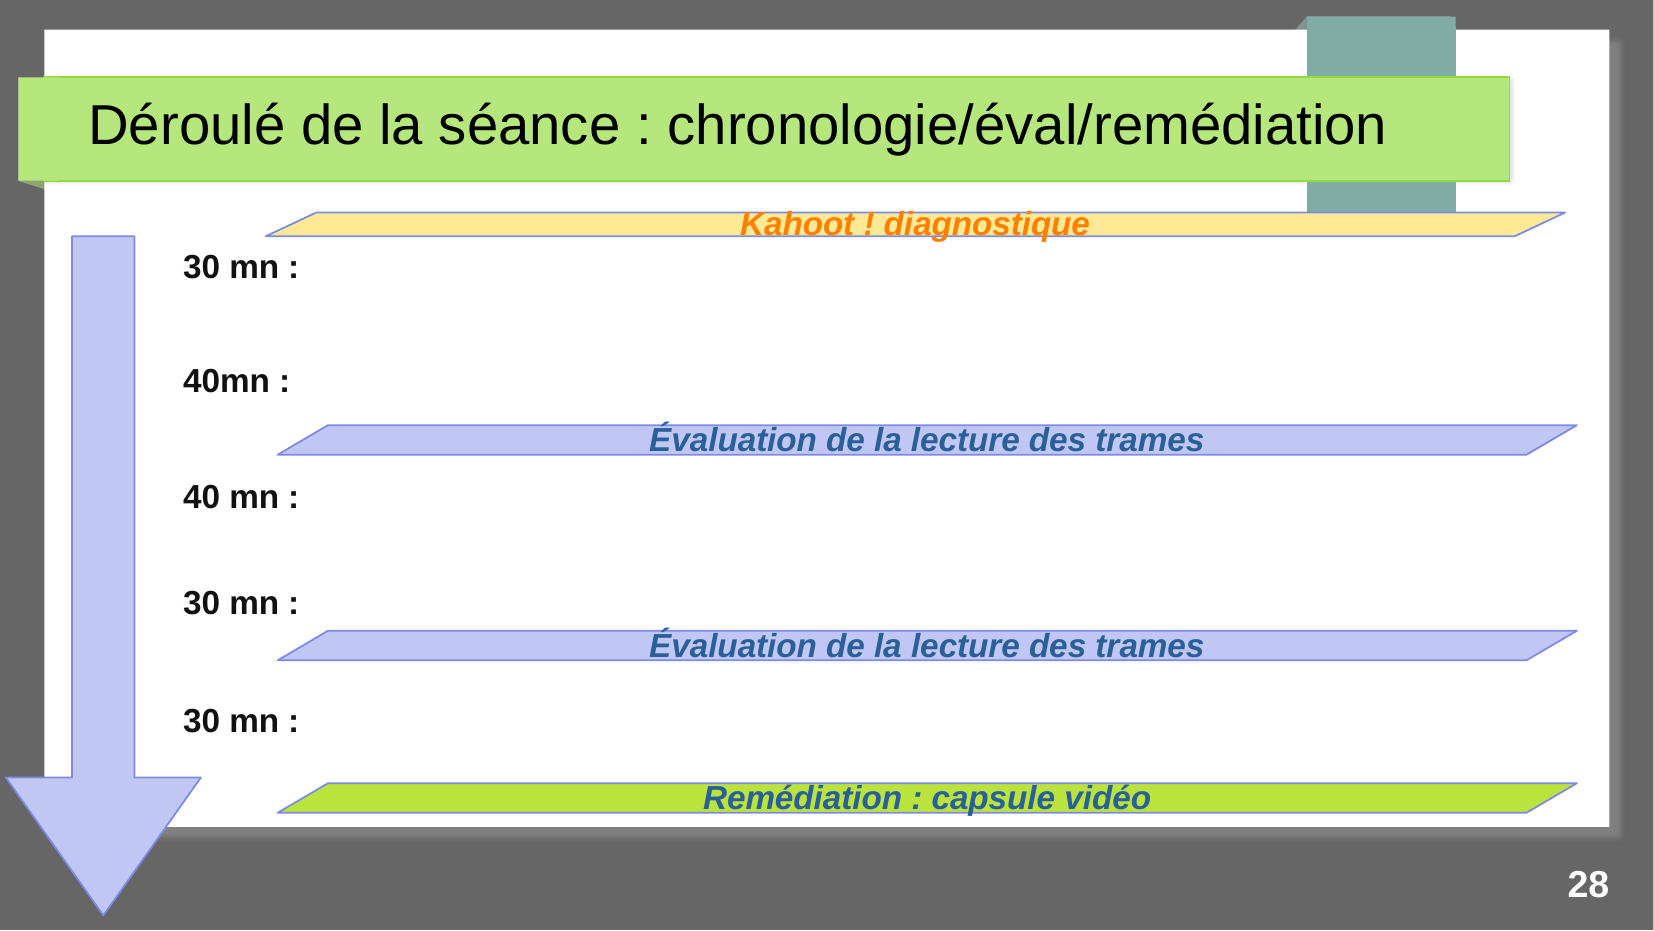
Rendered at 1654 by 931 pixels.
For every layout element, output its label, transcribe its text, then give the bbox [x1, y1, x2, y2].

text_box [5, 236, 201, 916]
text_box Évaluation de la lecture des trames [277, 630, 1577, 661]
list 30 mn : [183, 242, 1654, 292]
text_box Évaluation de la lecture des trames [277, 425, 1577, 455]
list 30 mn : [183, 696, 1654, 746]
text_box Remédiation : capsule vidéo [277, 783, 1577, 813]
title Déroulé de la séance : chronologie/éval/remédiation [88, 73, 1506, 178]
list 30 mn : [183, 578, 1654, 628]
text_box Kahoot ! diagnostique [265, 212, 1566, 237]
text_box <numéro> [974, 856, 1625, 916]
list 40 mn : [183, 472, 1654, 522]
list 40mn : [183, 356, 1654, 406]
